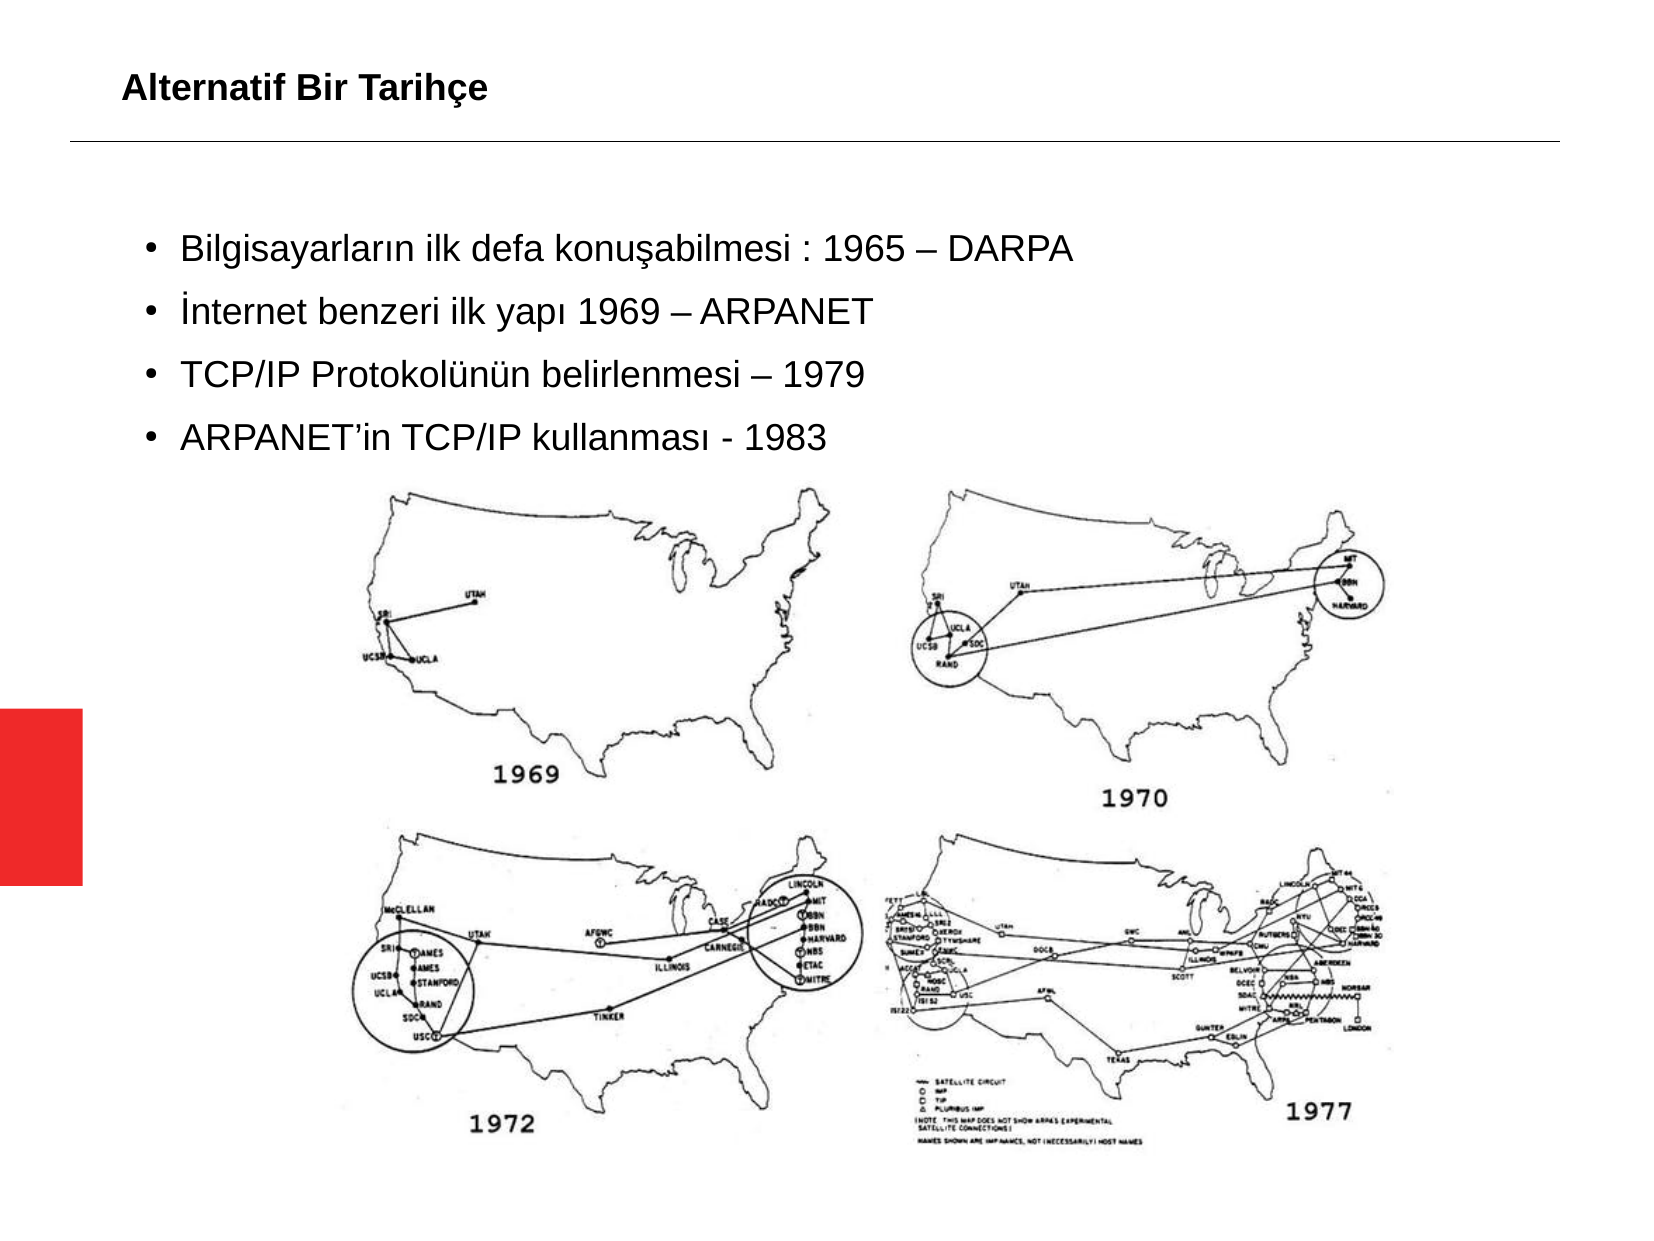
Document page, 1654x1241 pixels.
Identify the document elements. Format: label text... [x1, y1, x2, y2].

text_box Alternatif Bir Tarihçe [106, 59, 1536, 116]
text_box Bilgisayarların ilk defa konuşabilmesi : 1965 – DARPA İnternet benzeri ilk yapı 1969 – ARPANET TCP/IP Protokolünün belirlenmesi – 1979 ARPANET’in TCP/IP kullanması - 1983 [129, 199, 1512, 508]
picture [334, 480, 1394, 1170]
